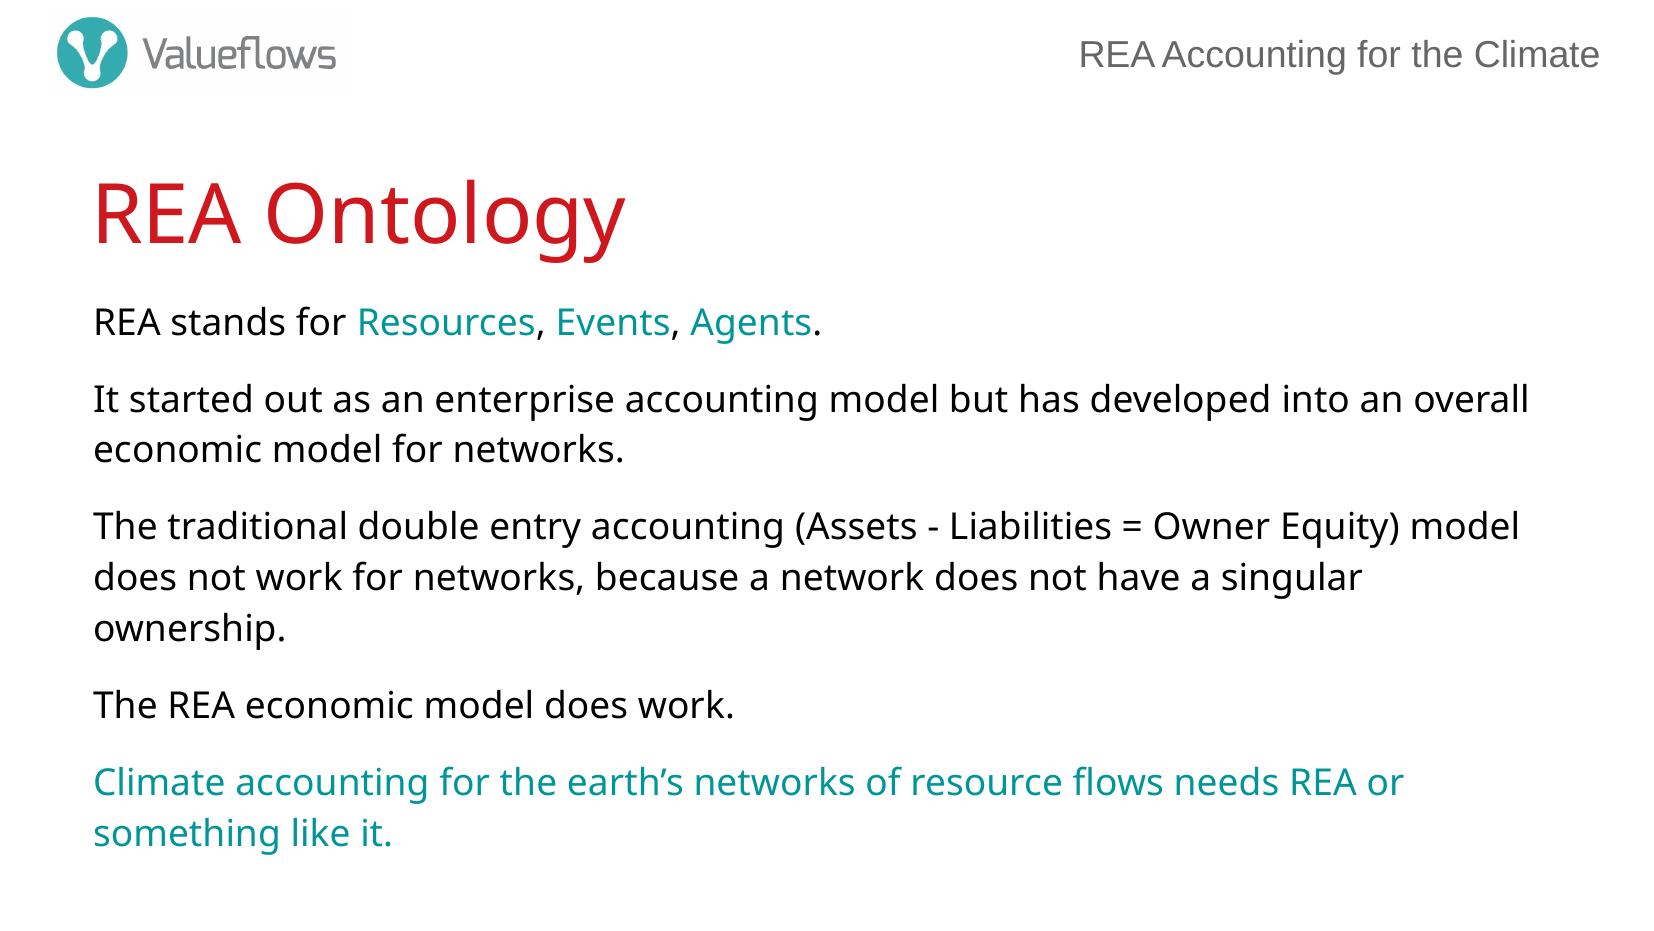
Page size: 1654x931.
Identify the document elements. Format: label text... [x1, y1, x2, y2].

list REA stands for Resources, Events, Agents. It started out as an enterprise accounting model but has developed into an overall economic model for networks. The traditional double entry accounting (Assets - Liabilities = Owner Equity) model does not work for networks, because a network does not have a singular ownership. The REA economic model does work. Climate accounting for the earth’s networks of resource flows needs REA or something like it. [93, 295, 1559, 858]
picture [47, 6, 346, 97]
text_box REA Accounting for the Climate [1063, 26, 1630, 84]
text_box REA Ontology [76, 147, 1007, 246]
